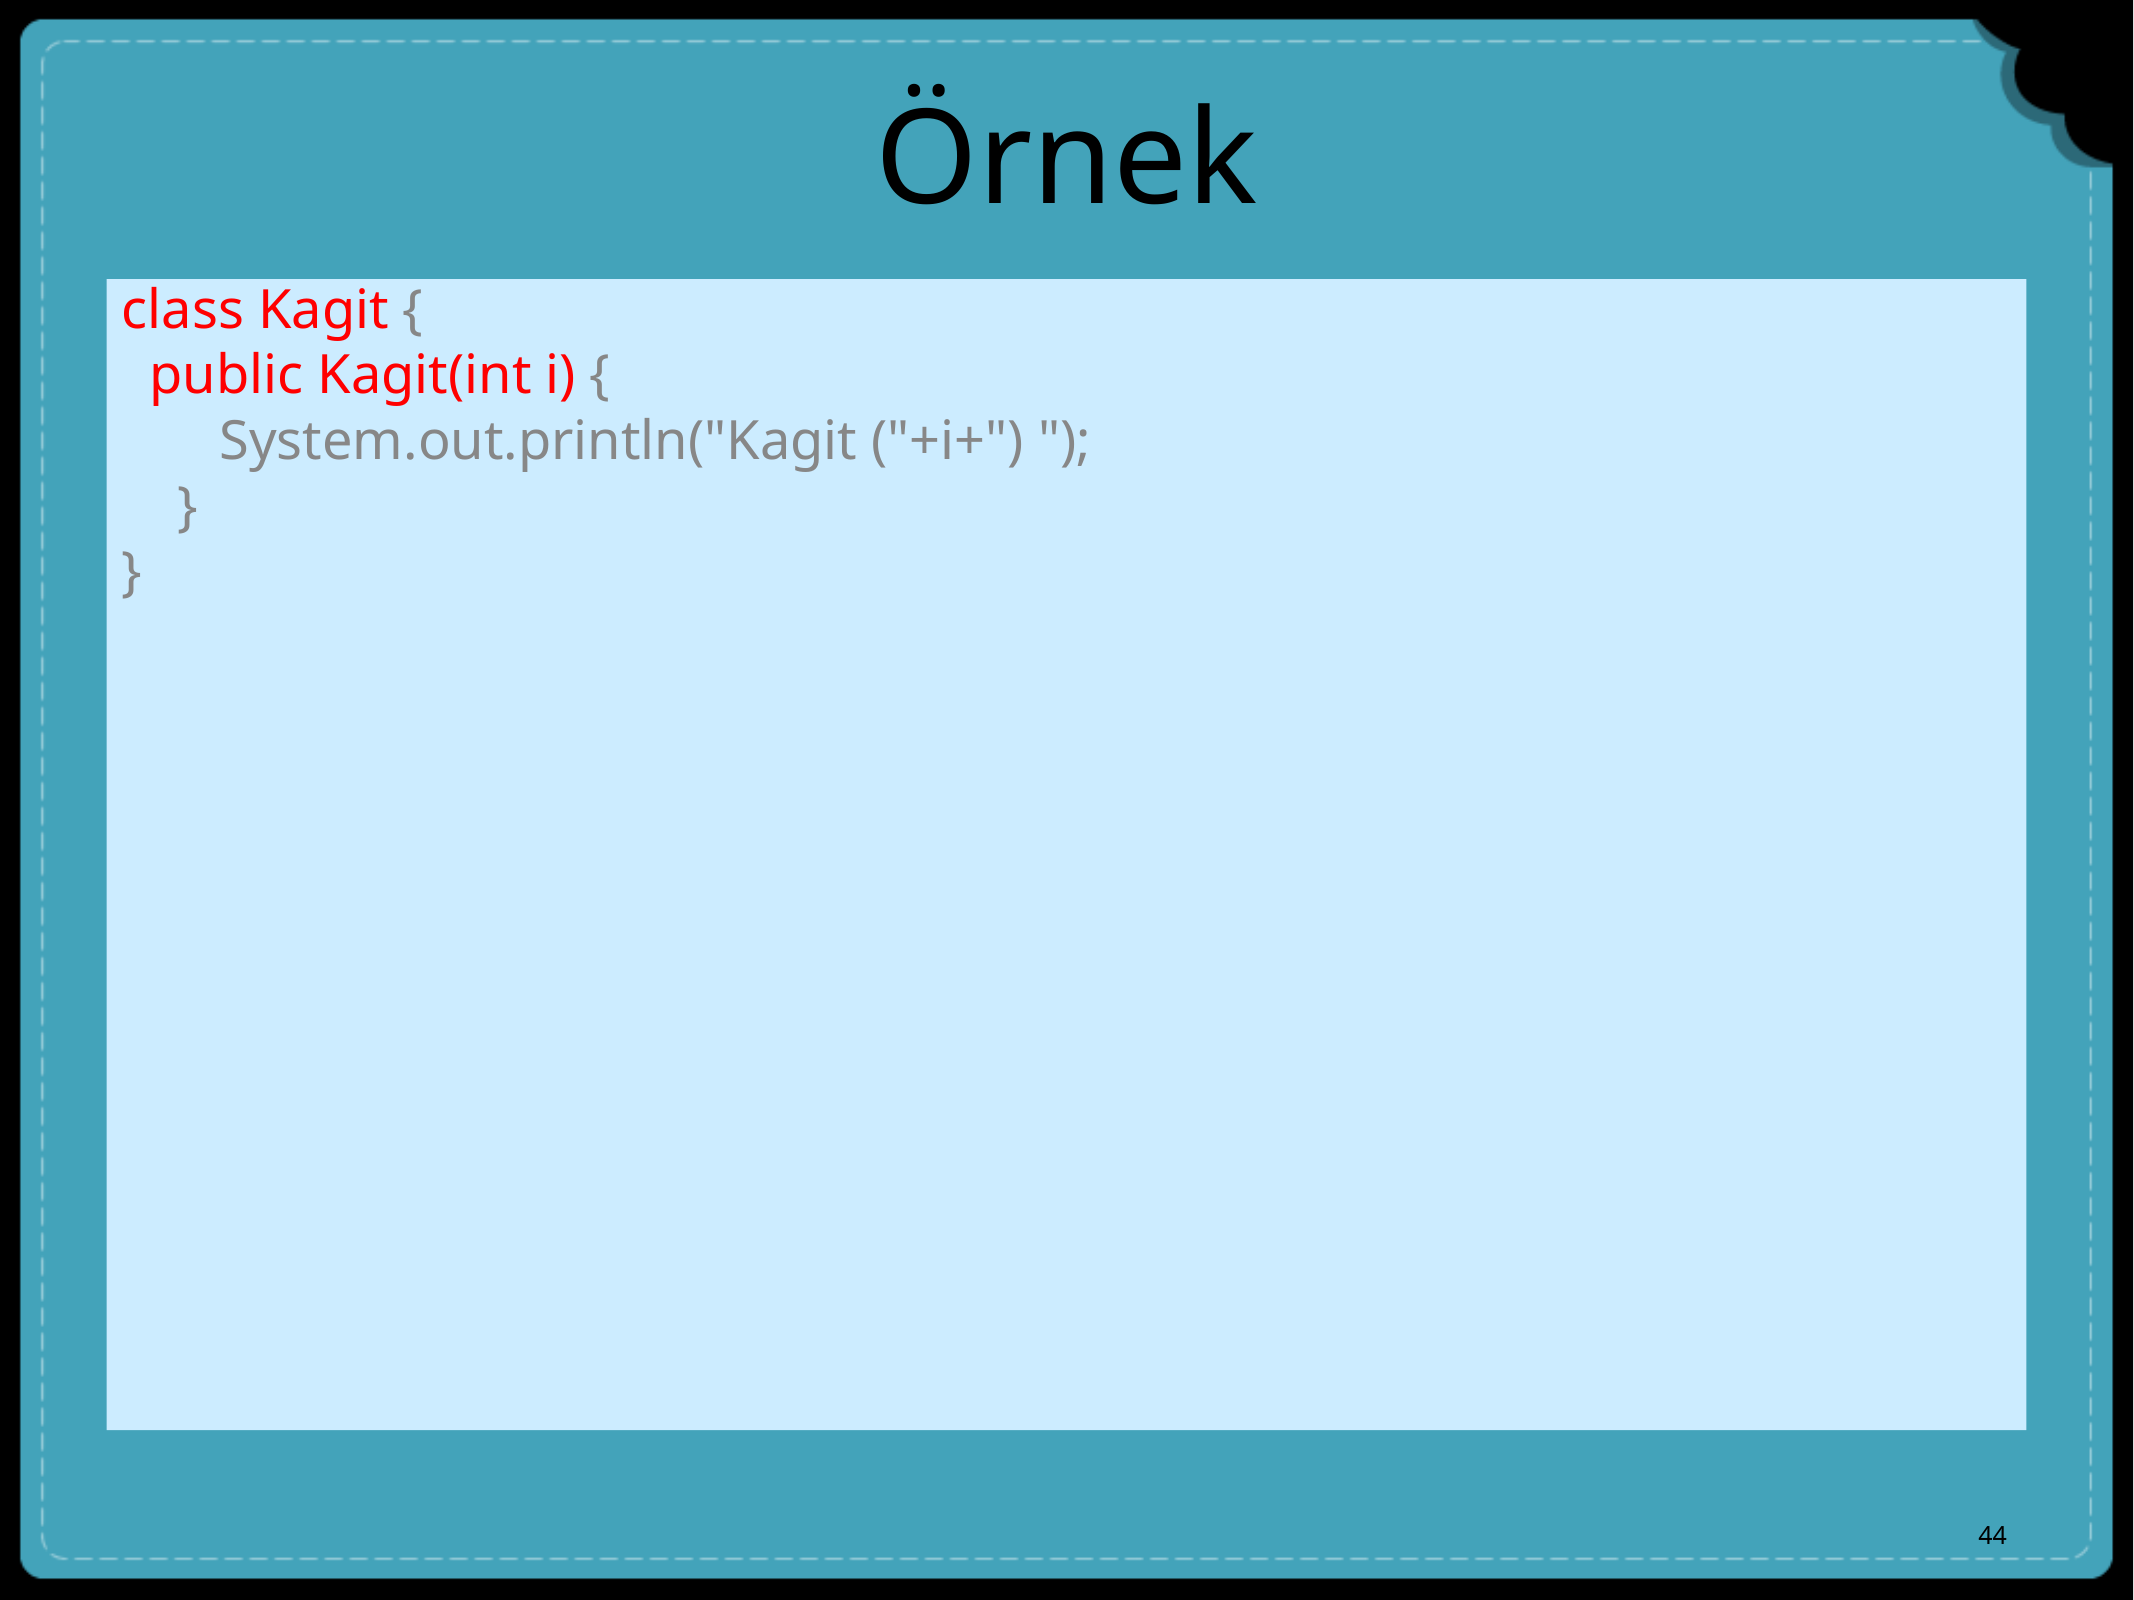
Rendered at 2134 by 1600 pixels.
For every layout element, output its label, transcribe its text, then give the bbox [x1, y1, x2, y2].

title Örnek [106, 64, 2027, 279]
picture [0, 0, 2134, 1600]
list class Kagit { public Kagit(int i) { System.out.println("Kagit ("+i+") "); } } [106, 279, 2027, 1431]
